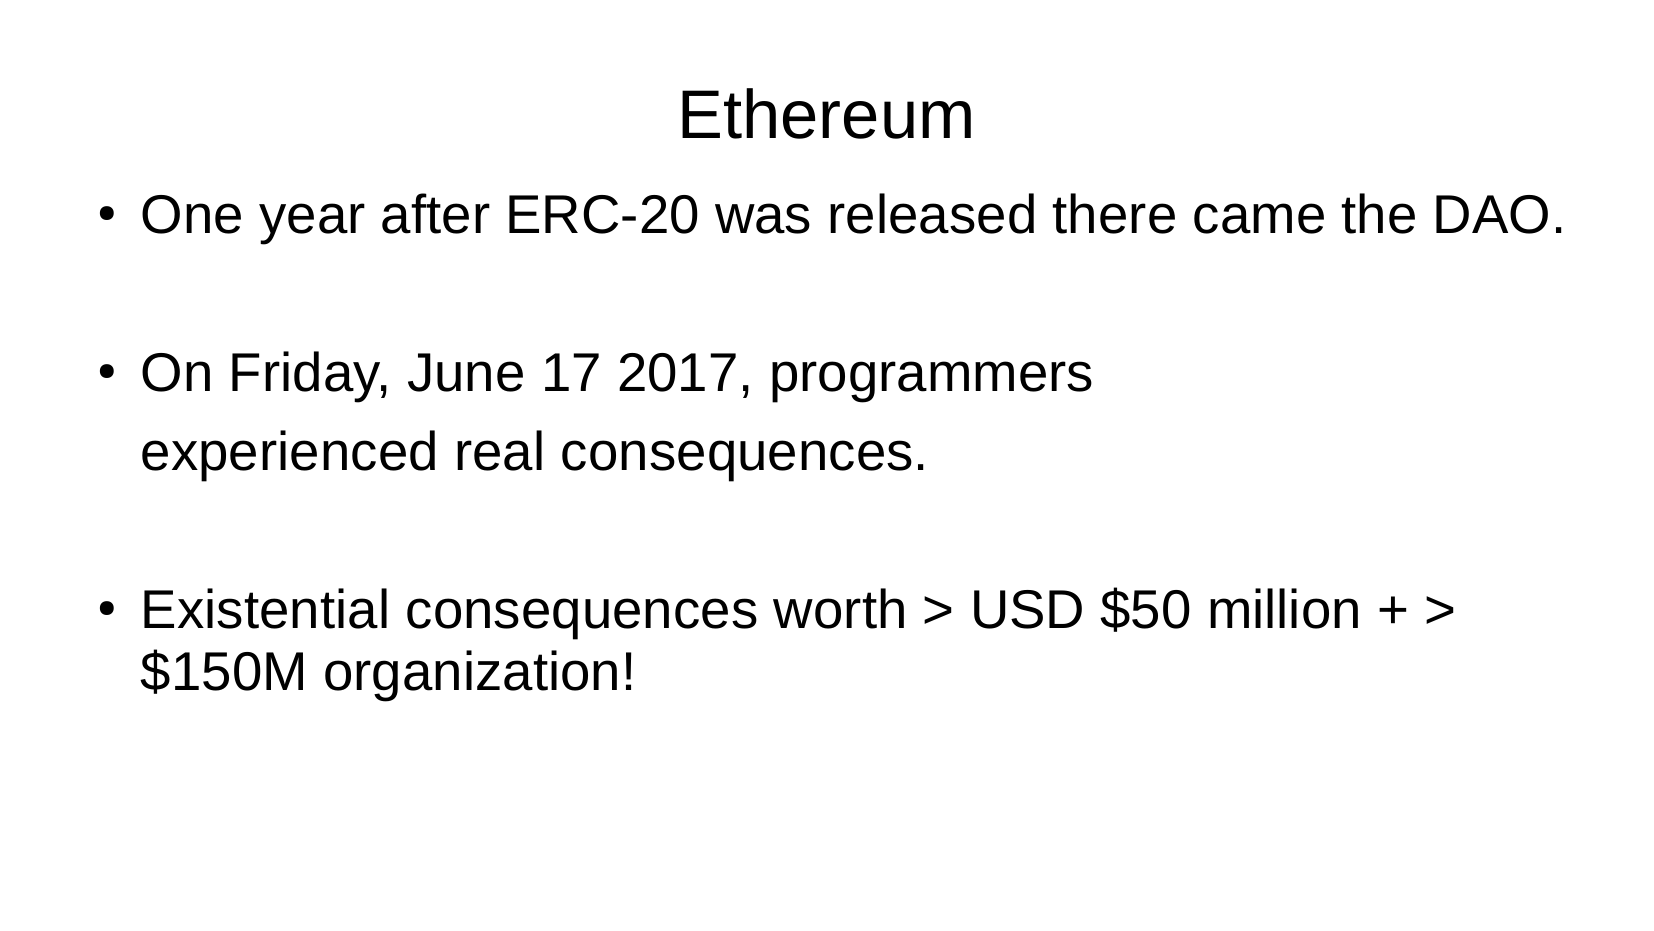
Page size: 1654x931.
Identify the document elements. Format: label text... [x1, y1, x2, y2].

title Ethereum [82, 37, 1571, 183]
list One year after ERC-20 was released there came the DAO. On Friday, June 17 2017, programmers experienced real consequences. Existential consequences worth > USD $50 million + > $150M organization! [82, 183, 1571, 766]
